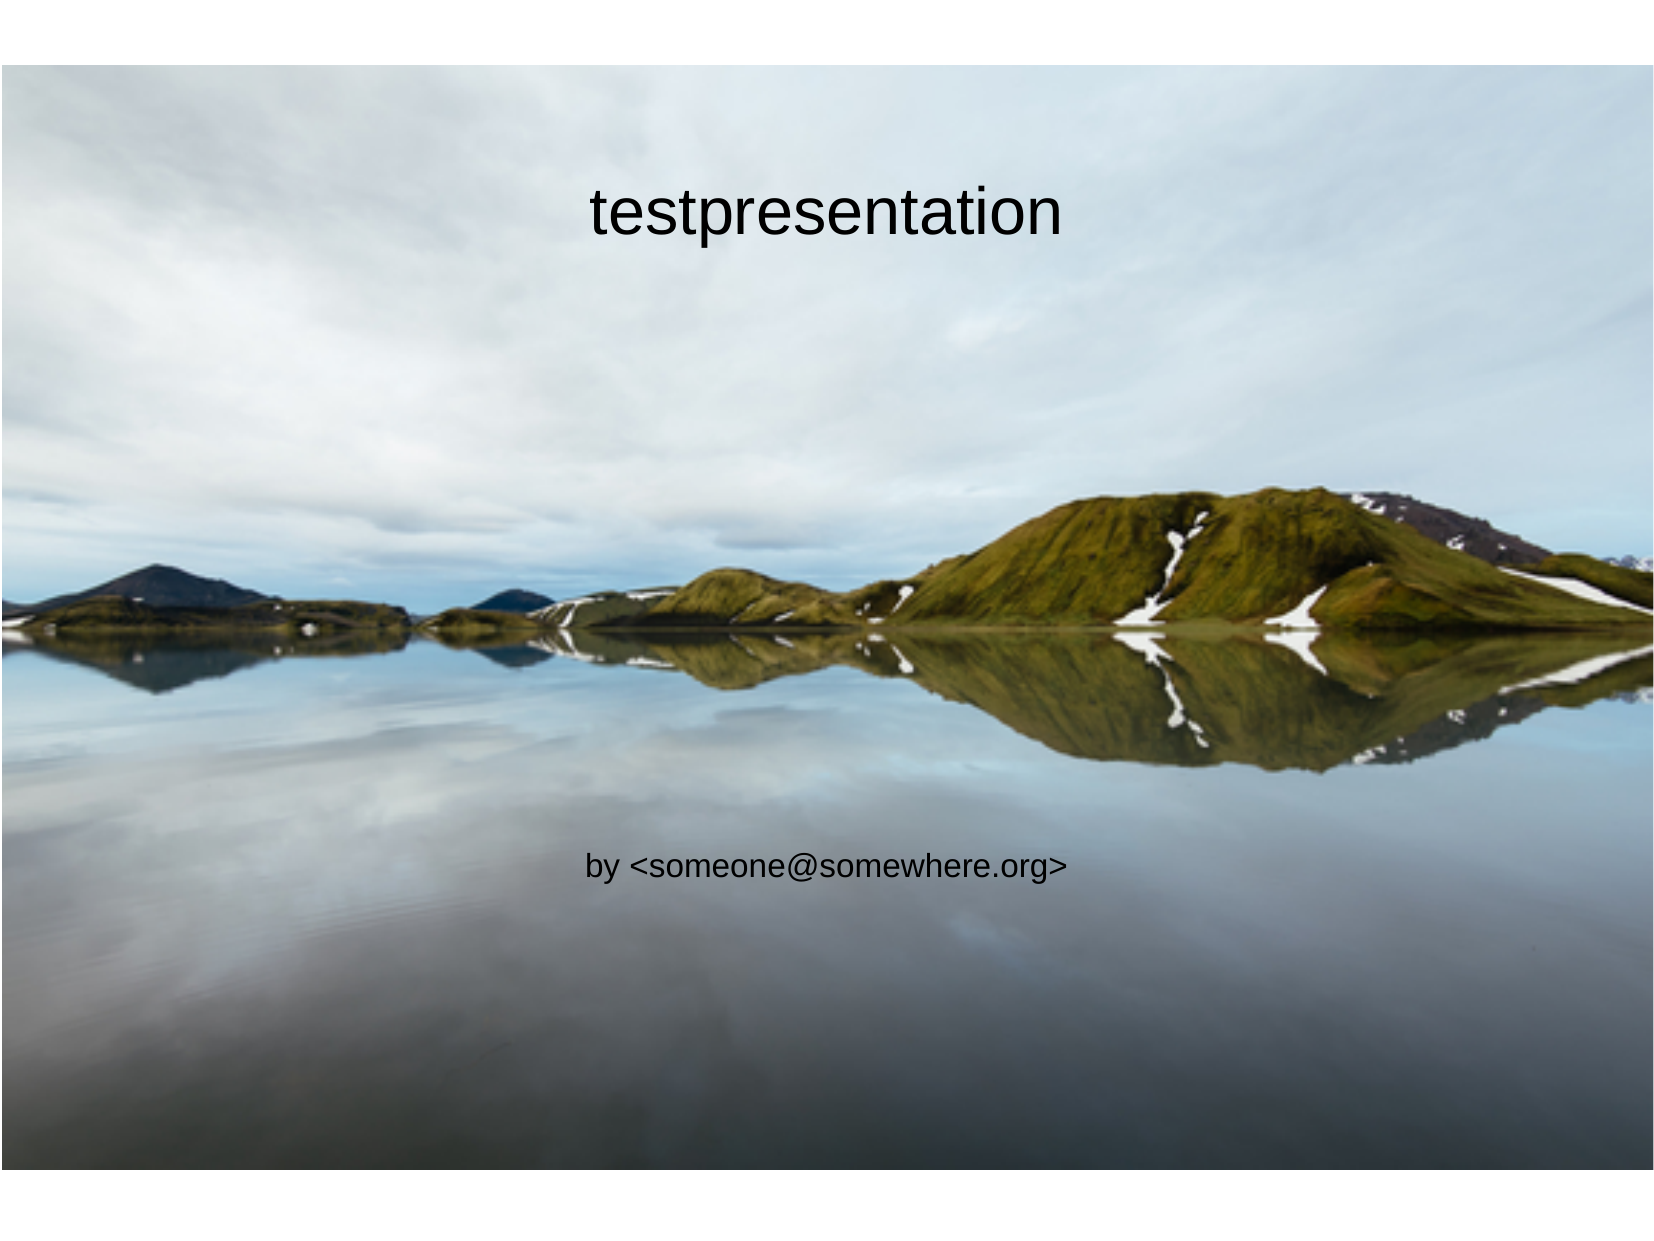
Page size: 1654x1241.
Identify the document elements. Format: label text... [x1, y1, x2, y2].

subtitle testpresentation by <someone@somewhere.org> [82, 49, 1571, 1010]
picture [2, 65, 1654, 1170]
